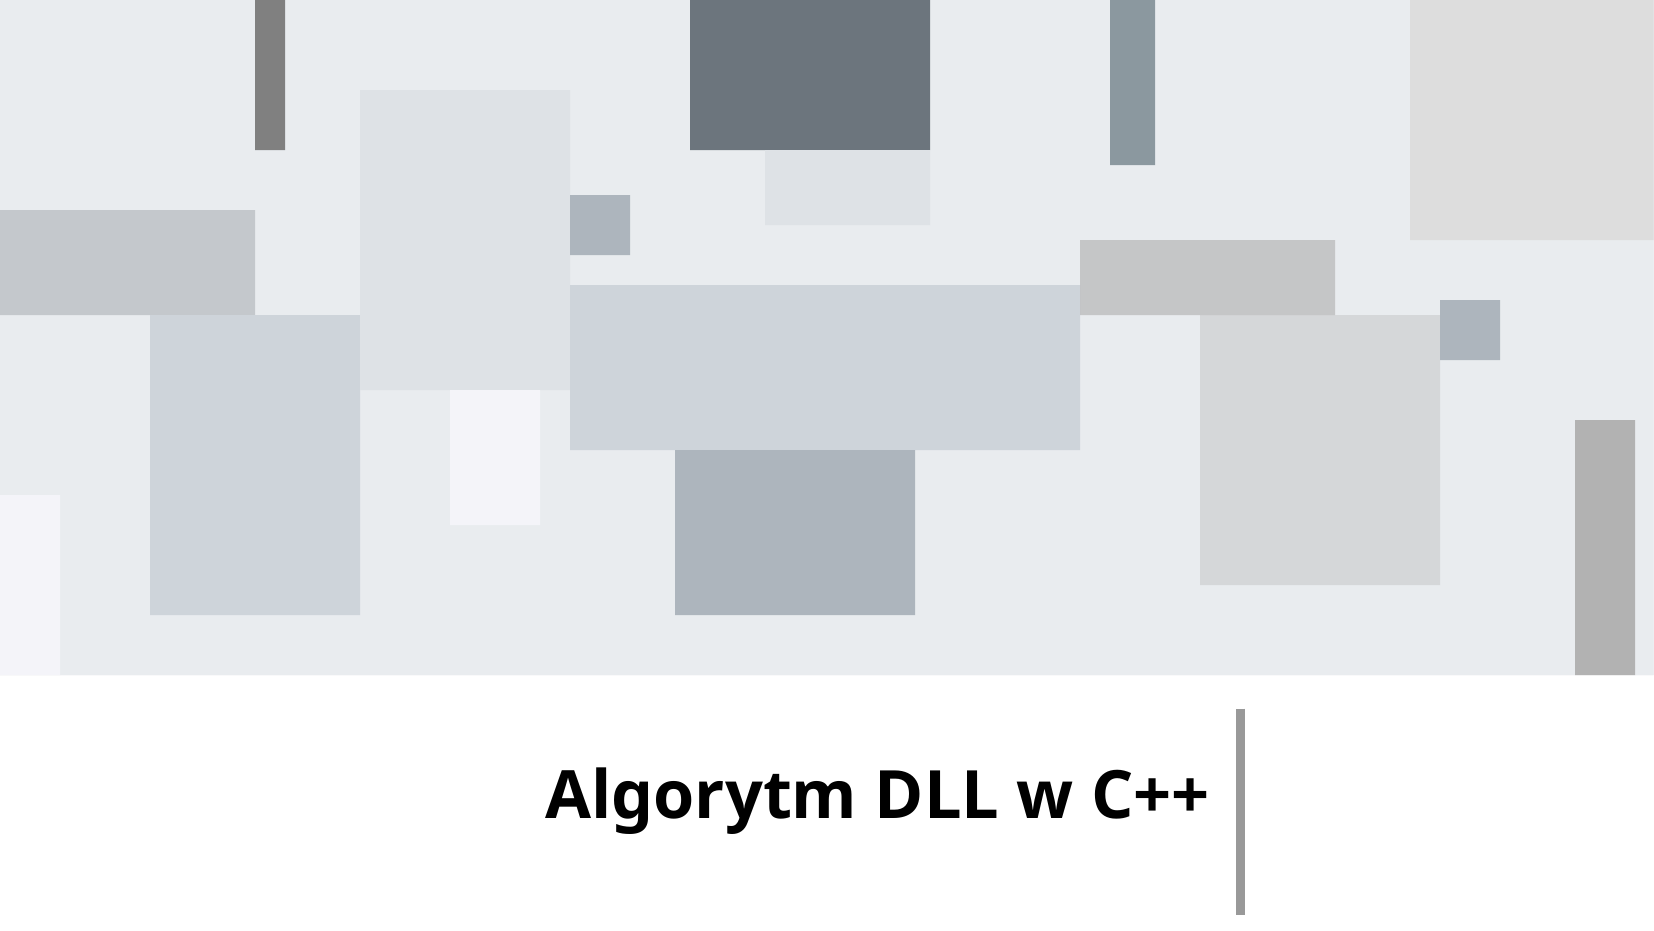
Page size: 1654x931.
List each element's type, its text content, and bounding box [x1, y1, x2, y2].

title Algorytm DLL w C++ [59, 675, 1211, 912]
